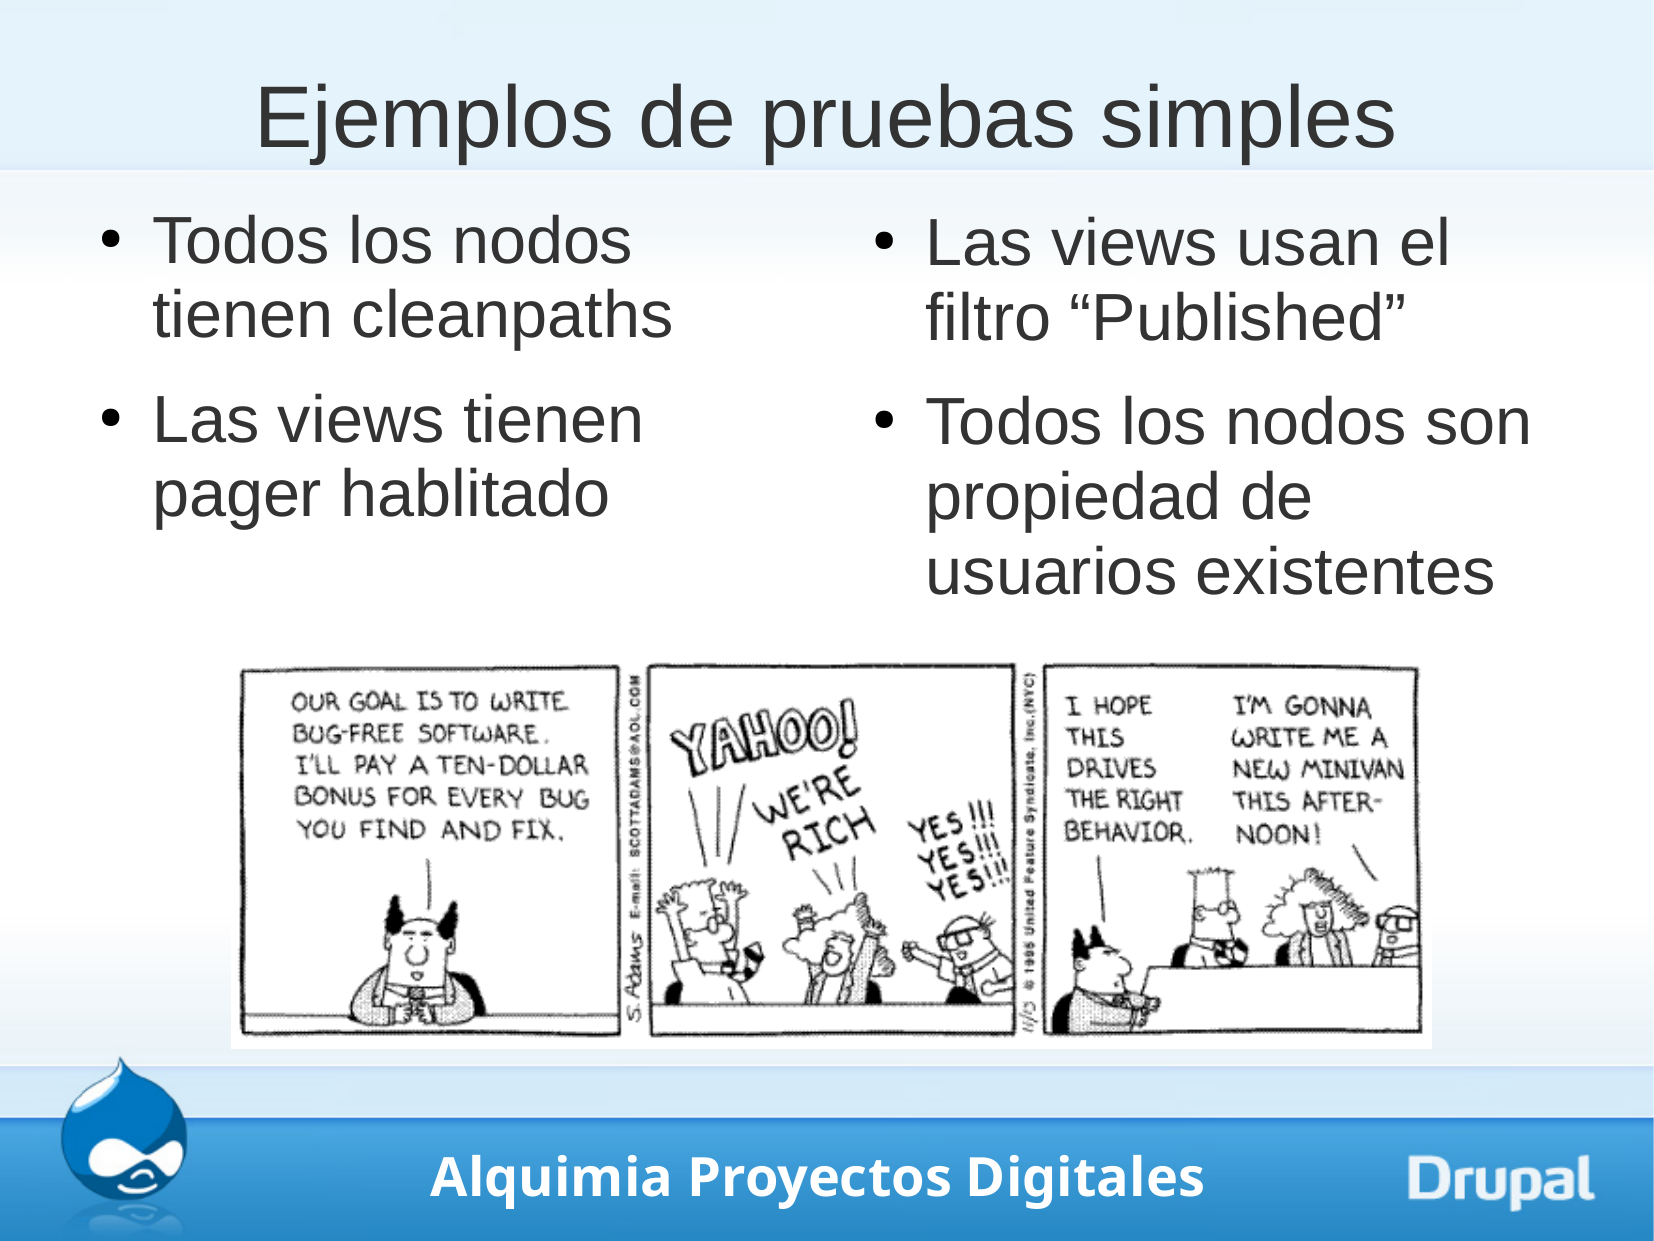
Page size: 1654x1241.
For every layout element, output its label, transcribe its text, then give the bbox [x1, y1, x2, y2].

title Ejemplos de pruebas simples [82, 23, 1571, 212]
text_box Alquimia Proyectos Digitales [355, 1119, 1281, 1232]
list Todos los nodos tienen cleanpaths Las views tienen pager hablitado [81, 202, 808, 600]
picture [0, 0, 1654, 1241]
list Las views usan el filtro “Published” Todos los nodos son propiedad de usuarios existentes [854, 205, 1581, 609]
